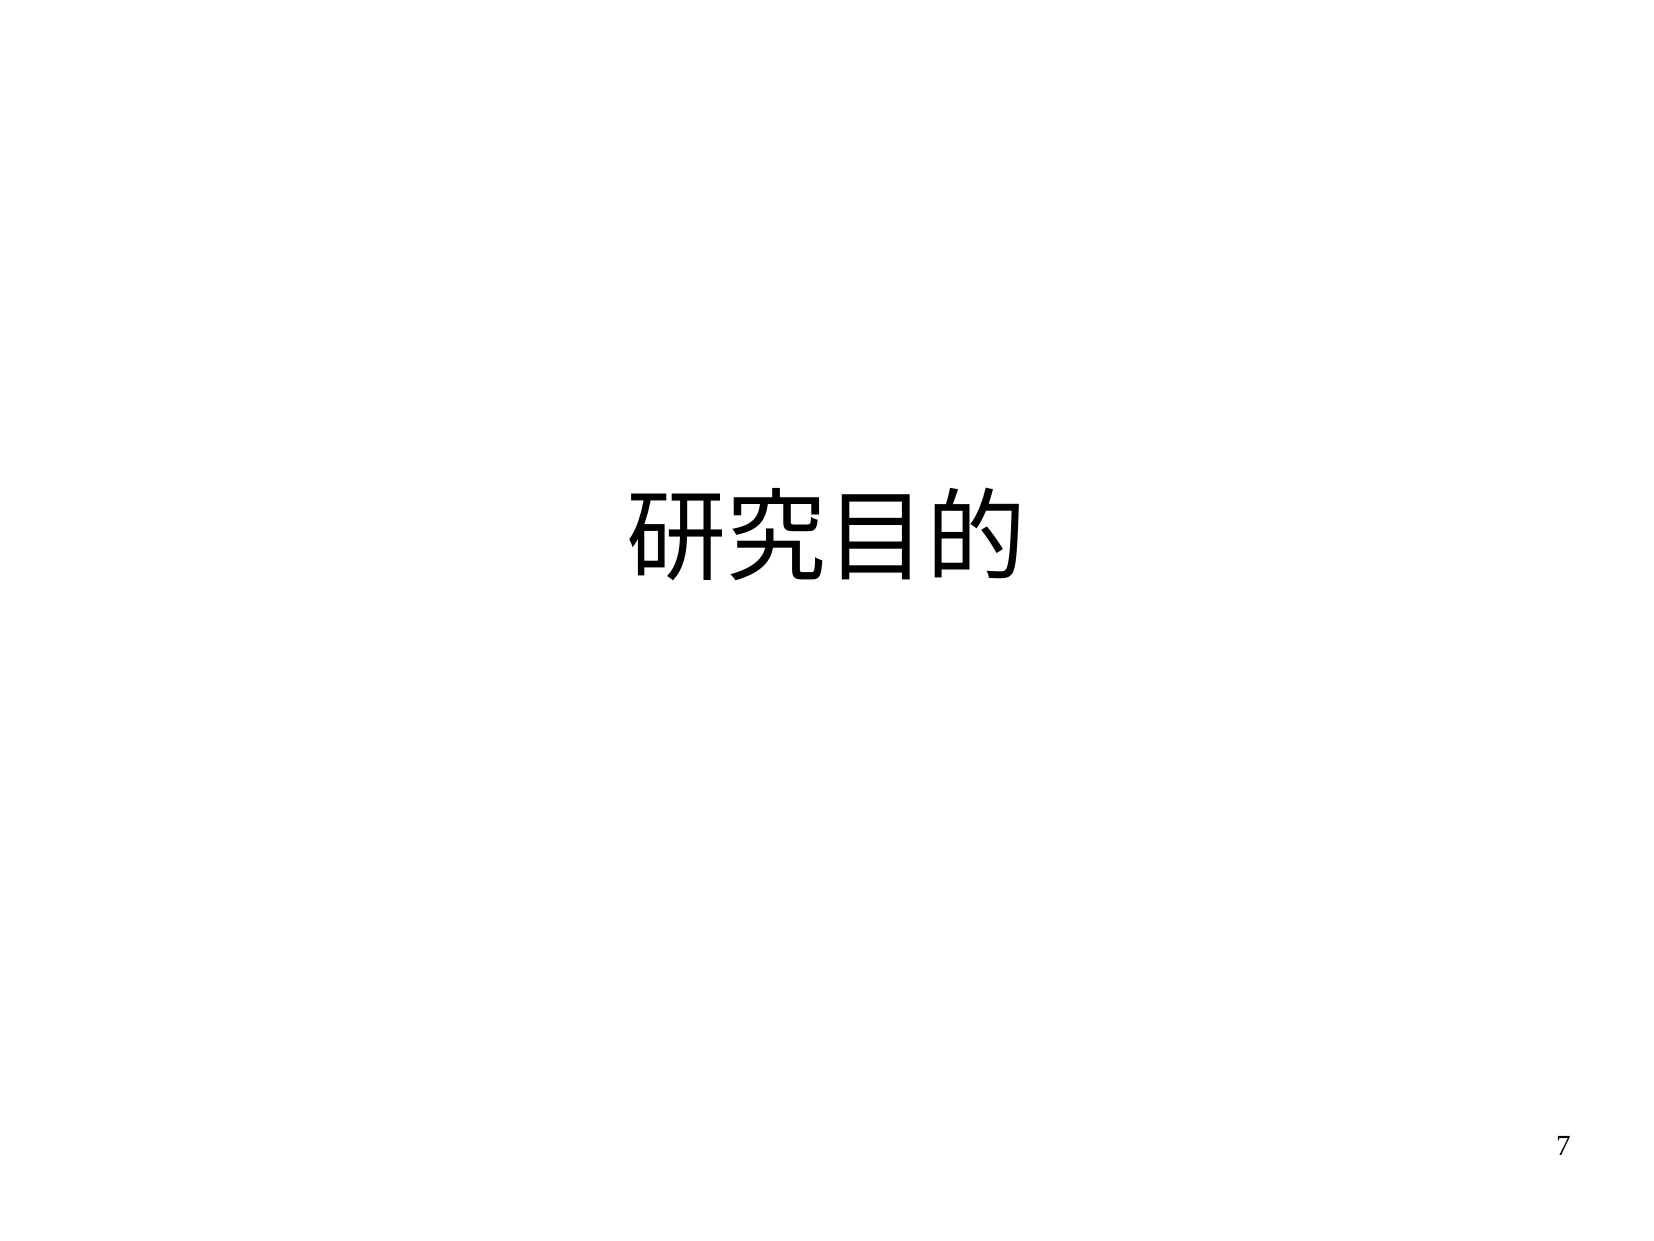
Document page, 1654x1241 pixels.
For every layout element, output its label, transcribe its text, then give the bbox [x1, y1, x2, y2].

subtitle 研究目的 [82, 49, 1571, 1010]
